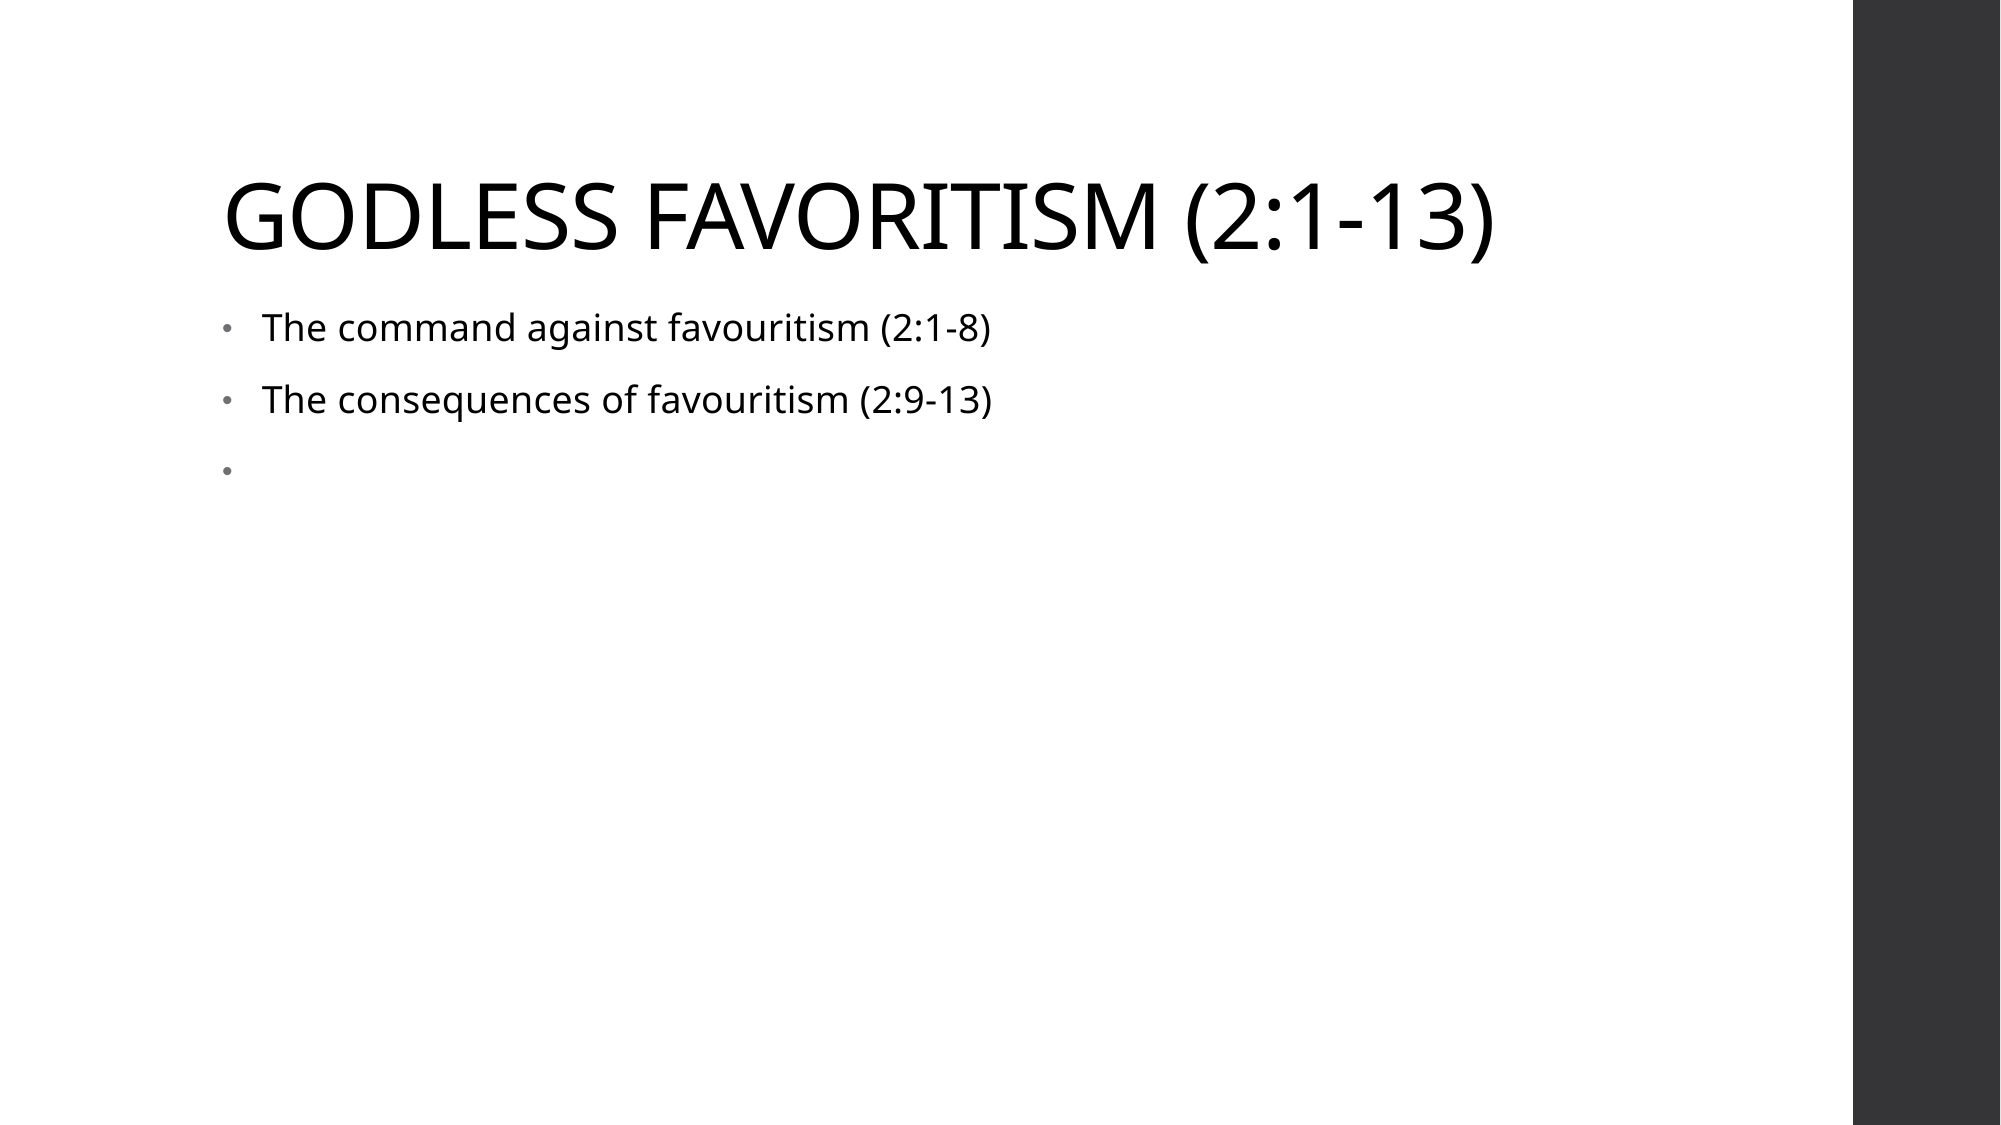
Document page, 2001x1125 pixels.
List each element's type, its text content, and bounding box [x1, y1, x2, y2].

list The command against favouritism (2:1-8) The consequences of favouritism (2:9-13) [206, 299, 1617, 1014]
title GODLESS FAVORITISM (2:1-13) [206, 60, 1797, 278]
